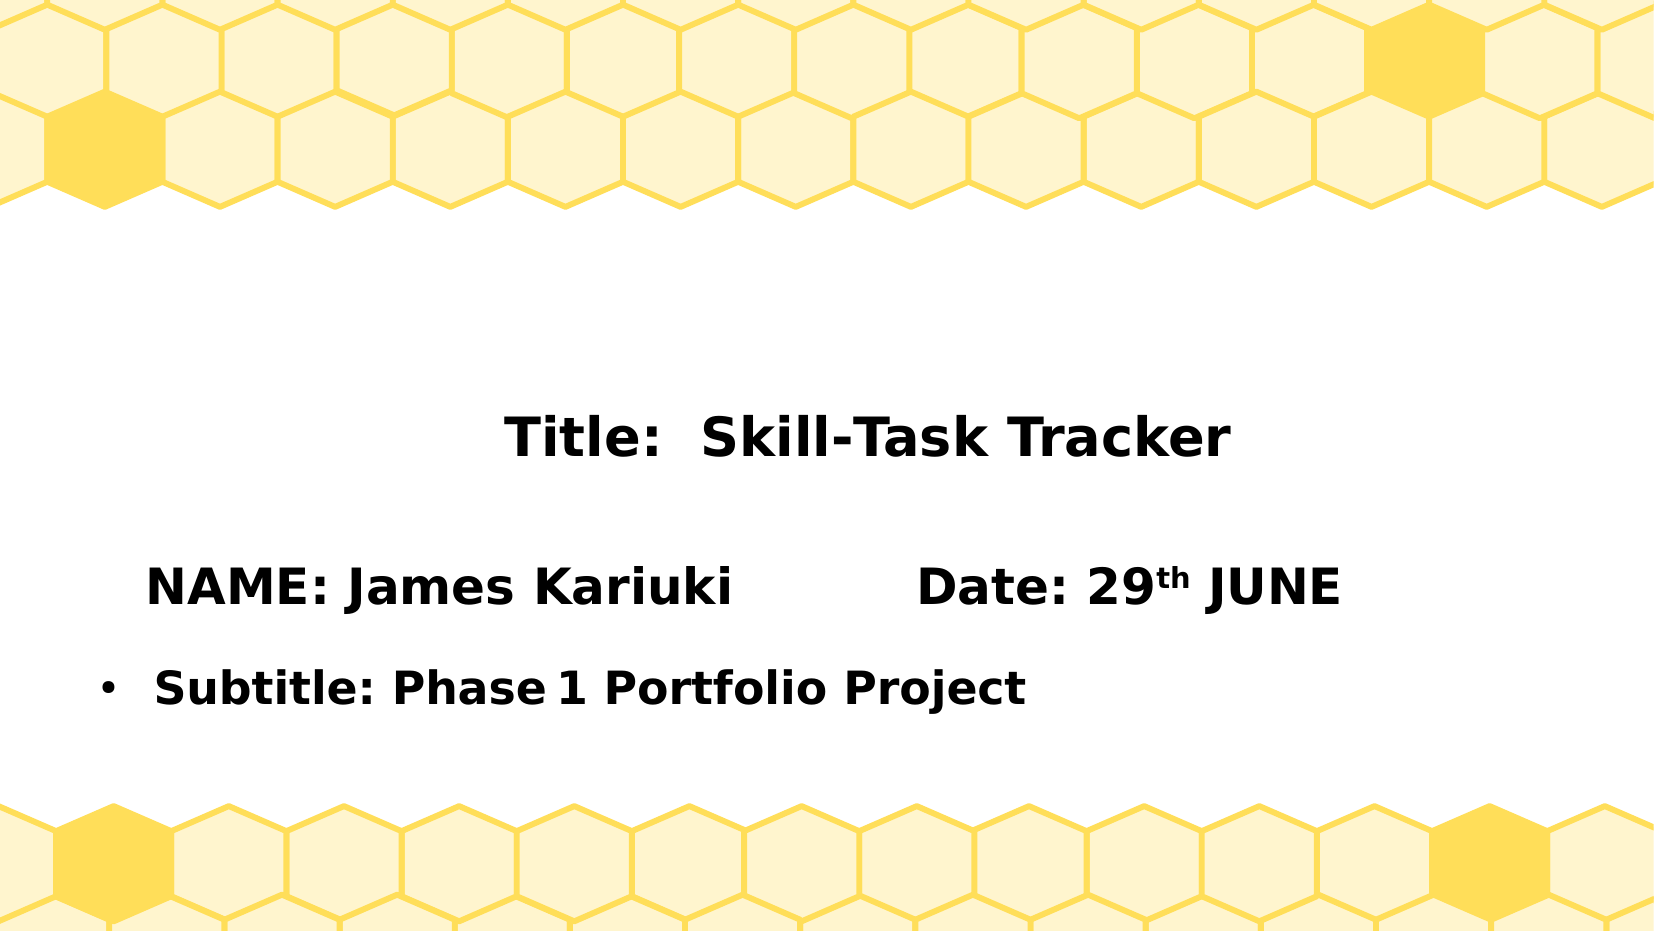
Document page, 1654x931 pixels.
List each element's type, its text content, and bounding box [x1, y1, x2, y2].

list Date: 29th JUNE [845, 558, 1572, 626]
title Title: Skill‑Task Tracker [124, 337, 1613, 538]
list Subtitle: Phase 1 Portfolio Project [82, 661, 1571, 730]
list NAME: James Kariuki [75, 558, 802, 626]
